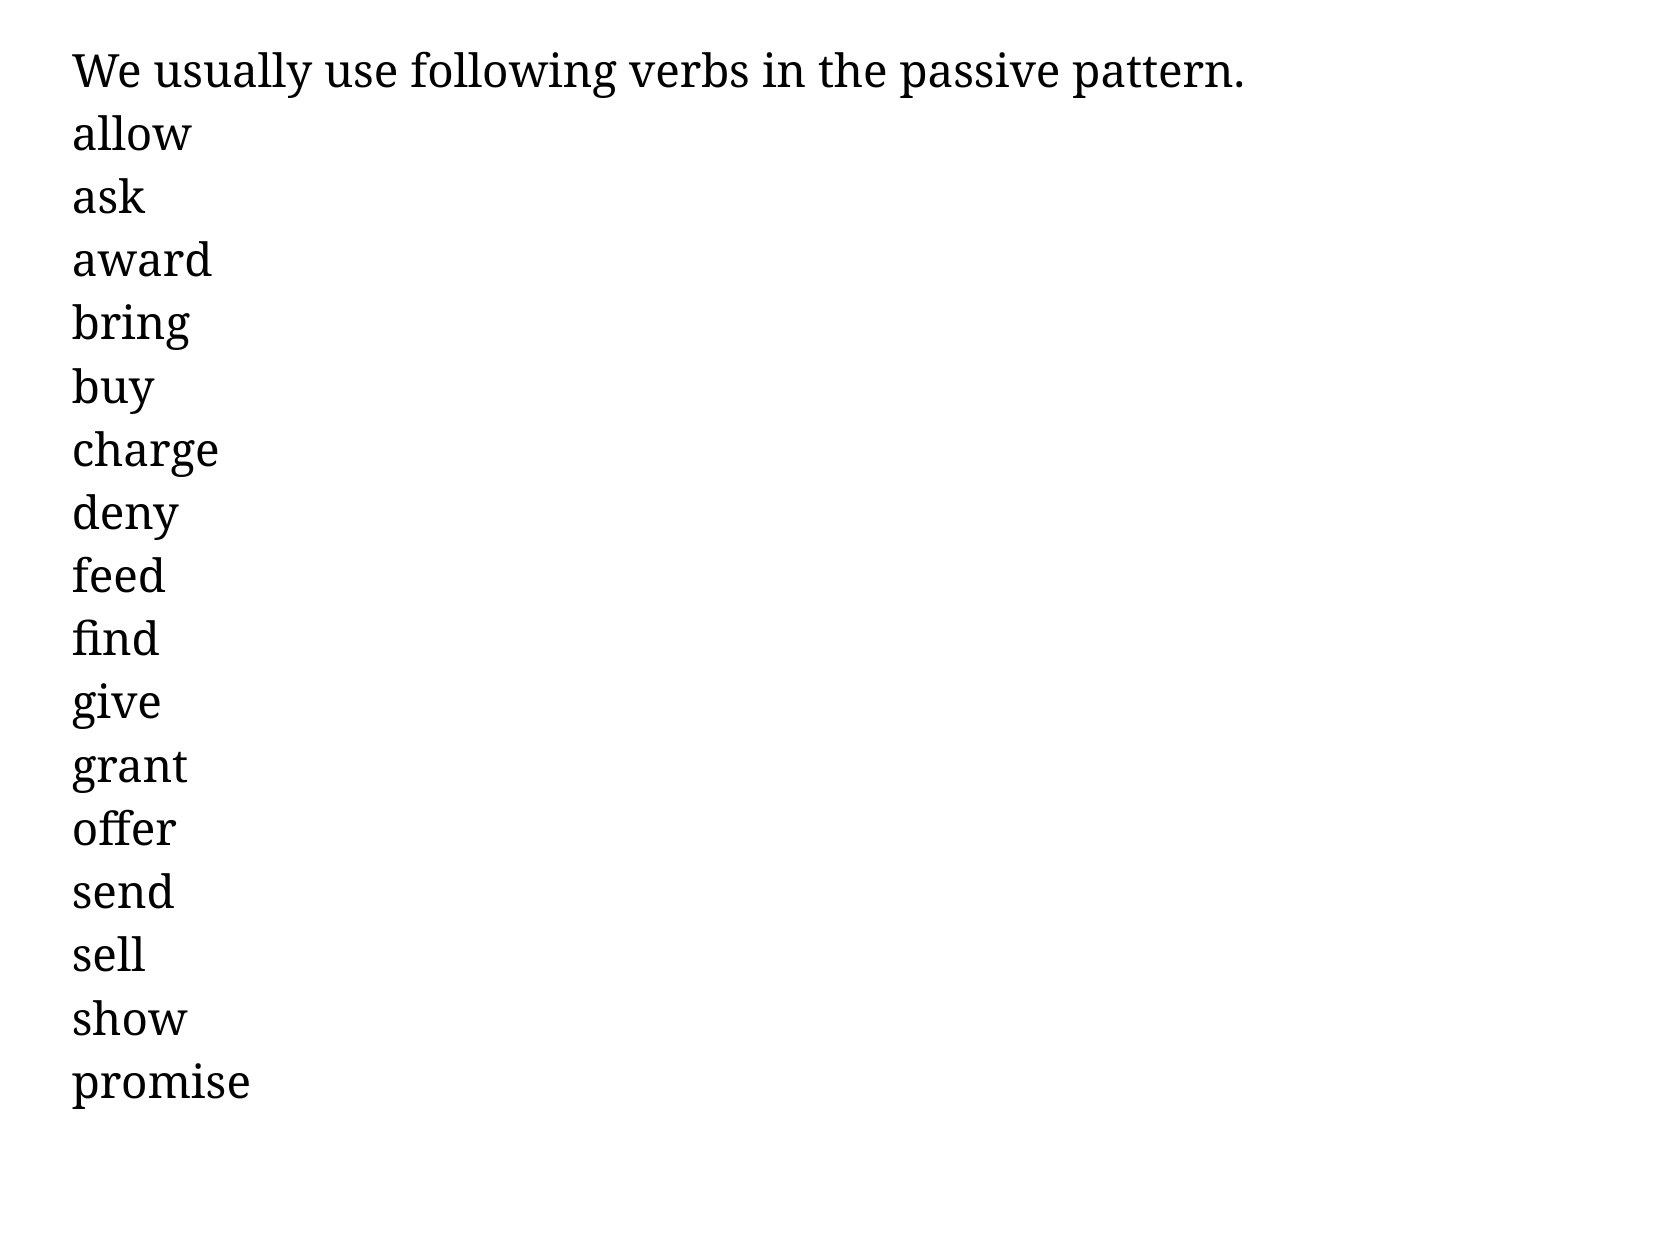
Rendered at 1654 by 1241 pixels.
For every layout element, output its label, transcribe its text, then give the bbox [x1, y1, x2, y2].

text_box We usually use following verbs in the passive pattern. allow ask award bring buy charge deny feed find give grant offer send sell show promise [71, 31, 1560, 1140]
